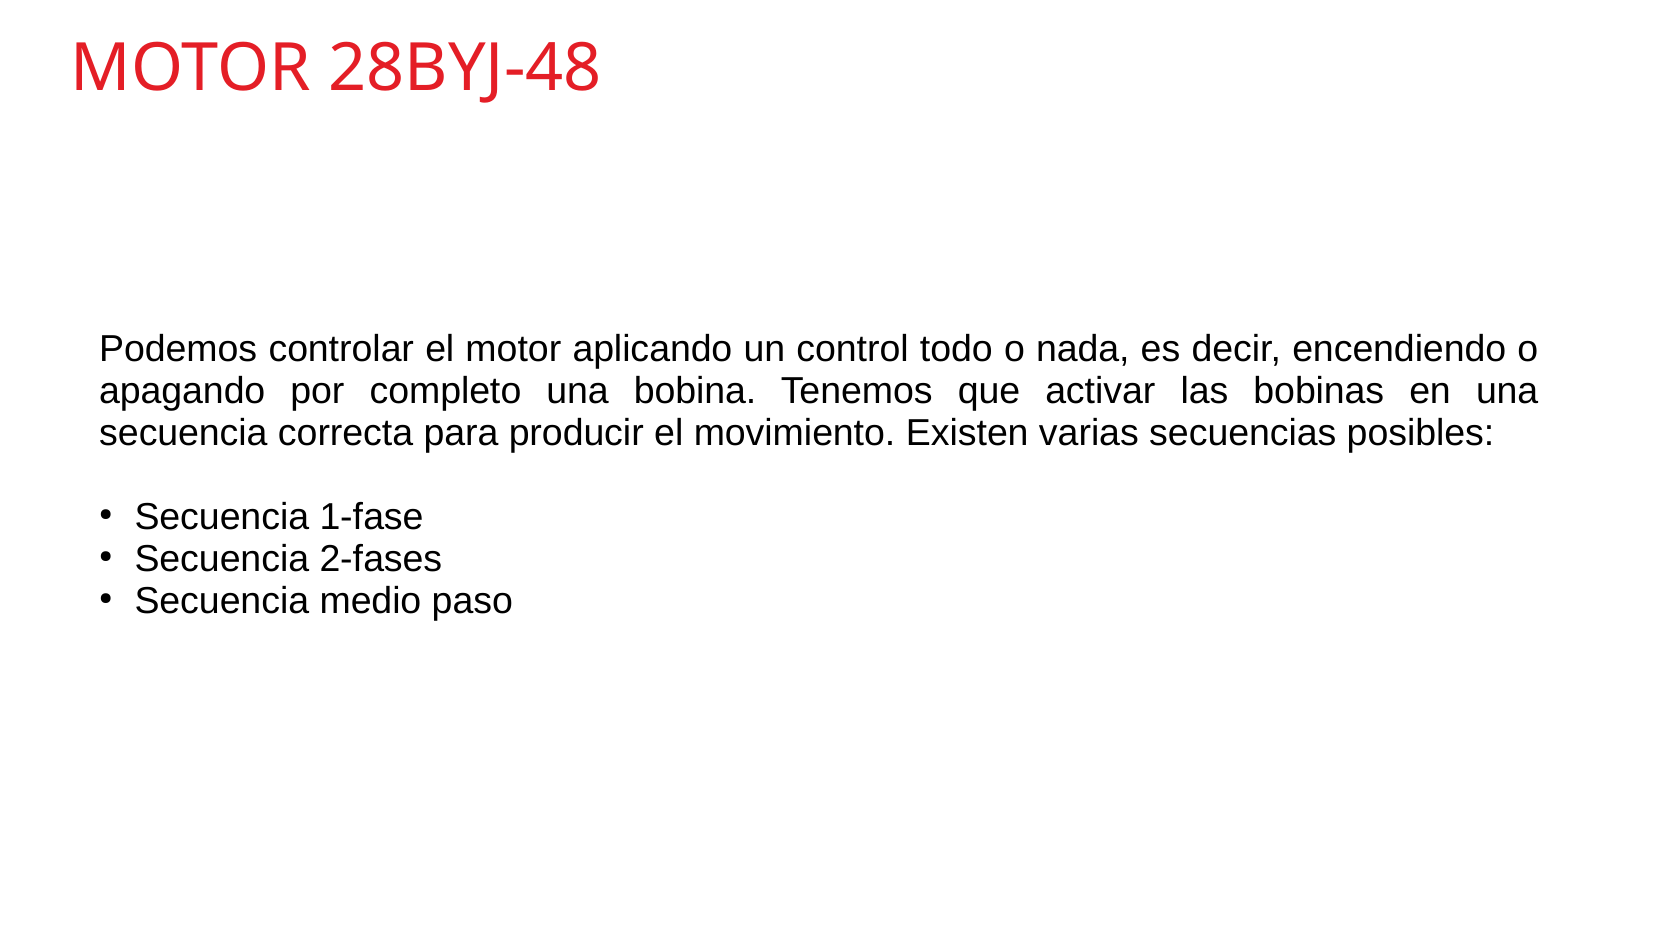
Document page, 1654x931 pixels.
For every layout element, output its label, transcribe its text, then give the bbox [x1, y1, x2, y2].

text_box Podemos controlar el motor aplicando un control todo o nada, es decir, encendiendo o apagando por completo una bobina. Tenemos que activar las bobinas en una secuencia correcta para producir el movimiento. Existen varias secuencias posibles: Secuencia 1-fase Secuencia 2-fases Secuencia medio paso [84, 319, 1570, 655]
title MOTOR 28BYJ-48 [70, 11, 1347, 118]
